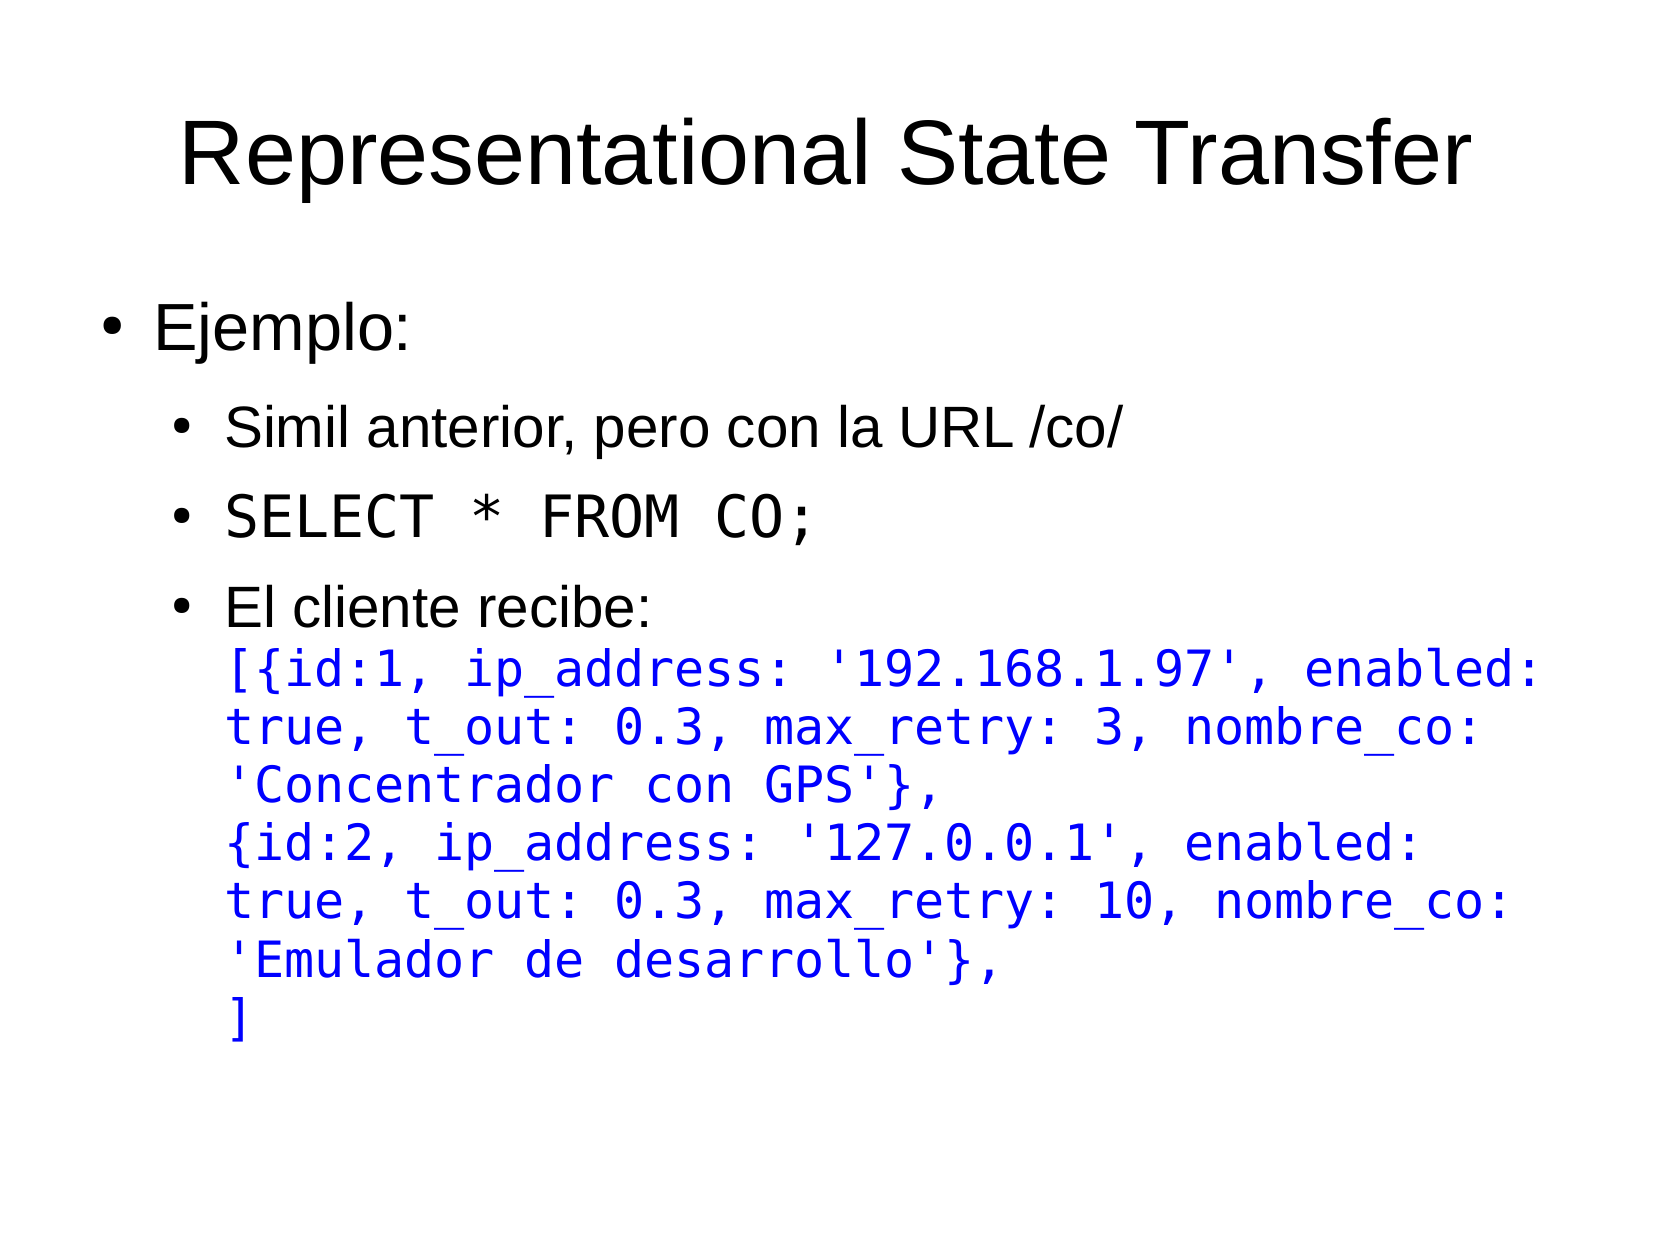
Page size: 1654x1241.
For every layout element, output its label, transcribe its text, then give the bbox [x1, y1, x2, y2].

list Ejemplo: Simil anterior, pero con la URL /co/ SELECT * FROM CO; El cliente recibe: [{id:1, ip_address: '192.168.1.97', enabled: true, t_out: 0.3, max_retry: 3, nombre_co: 'Concentrador con GPS'}, {id:2, ip_address: '127.0.0.1', enabled: true, t_out: 0.3, max_retry: 10, nombre_co: 'Emulador de desarrollo'}, ] [82, 290, 1571, 1109]
title Representational State Transfer [82, 56, 1571, 250]
